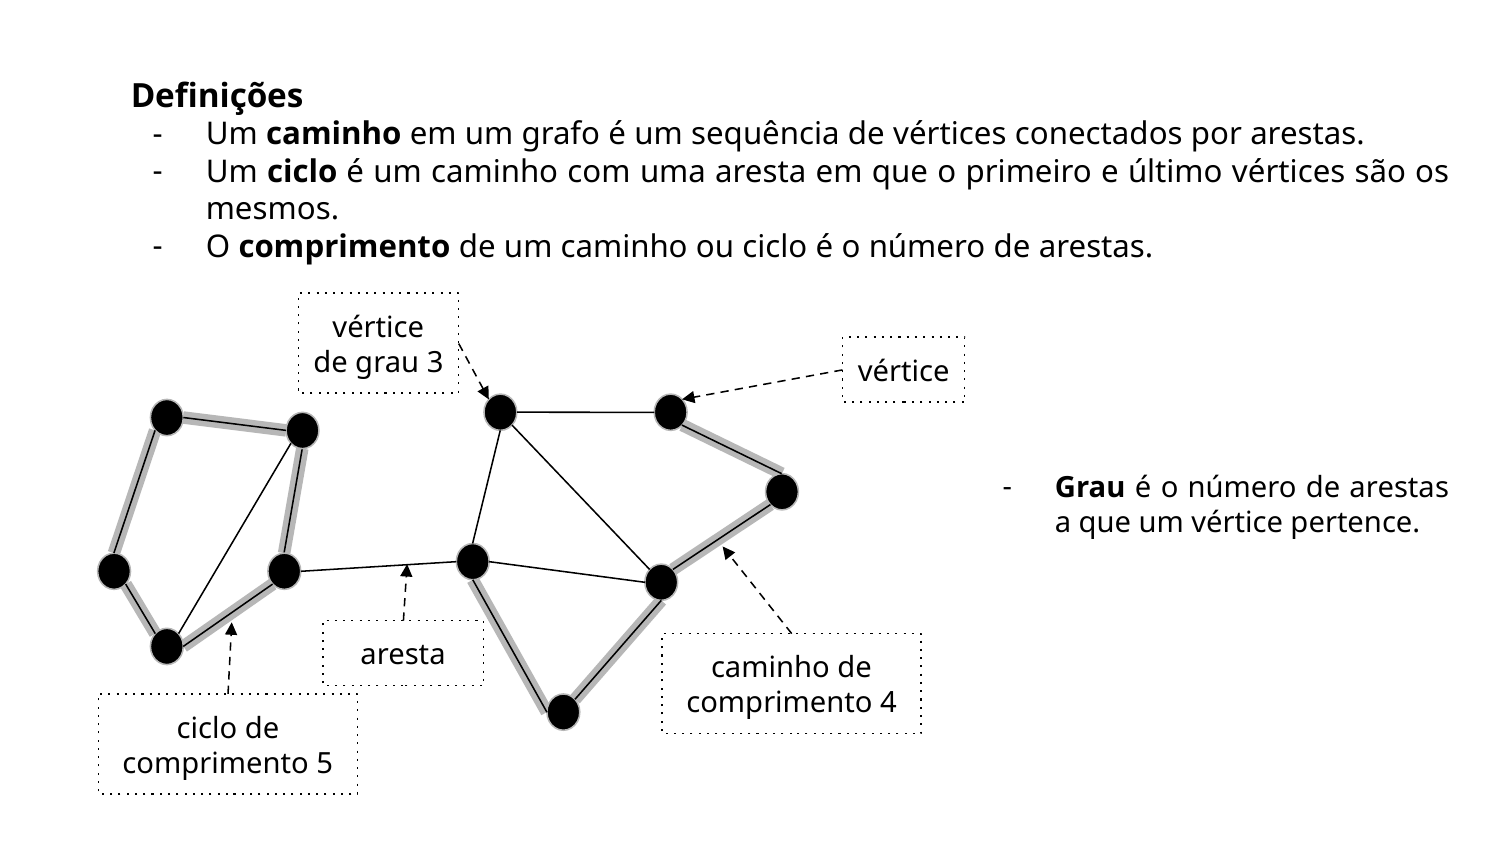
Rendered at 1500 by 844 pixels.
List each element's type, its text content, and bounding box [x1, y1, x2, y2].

text_box [97, 553, 131, 590]
text_box [286, 412, 319, 449]
text_box caminho de comprimento 4 [661, 633, 922, 734]
text_box Definições Um caminho em um grafo é um sequência de vértices conectados por arestas. Um ciclo é um caminho com uma aresta em que o primeiro e último vértices são os mesmos. O comprimento de um caminho ou ciclo é o número de arestas. [115, 58, 1467, 279]
text_box [654, 394, 688, 431]
text_box ciclo de comprimento 5 [98, 693, 358, 794]
text_box [150, 399, 184, 436]
text_box [765, 473, 799, 510]
text_box vértice de grau 3 [298, 293, 459, 394]
text_box Grau é o número de arestas a que um vértice pertence. [964, 453, 1465, 553]
text_box [644, 564, 678, 601]
text_box [547, 693, 580, 731]
text_box [267, 553, 301, 590]
text_box vértice [842, 337, 965, 403]
text_box [483, 394, 517, 431]
text_box [456, 543, 490, 580]
text_box [150, 628, 184, 665]
text_box aresta [323, 620, 484, 686]
